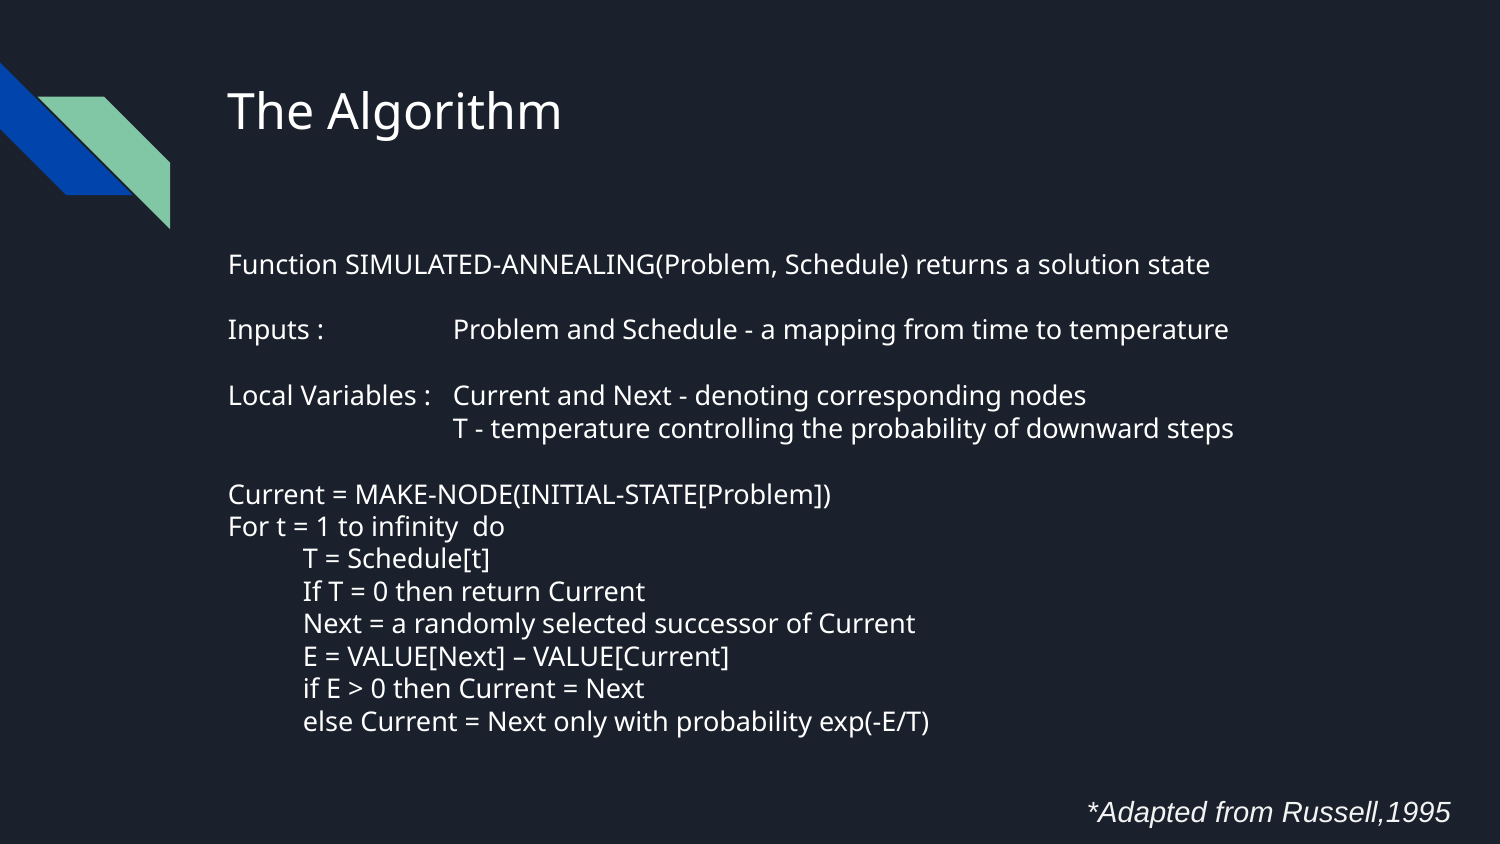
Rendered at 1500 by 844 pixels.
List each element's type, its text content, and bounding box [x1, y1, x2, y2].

list Function SIMULATED-ANNEALING(Problem, Schedule) returns a solution state Inputs : Problem and Schedule - a mapping from time to temperature Local Variables : Current and Next - denoting corresponding nodes T - temperature controlling the probability of downward steps Current = MAKE-NODE(INITIAL-STATE[Problem]) For t = 1 to infinity do T = Schedule[t] If T = 0 then return Current Next = a randomly selected successor of Current E = VALUE[Next] – VALUE[Current] if E > 0 then Current = Next else Current = Next only with probability exp(-E/T) [212, 232, 1368, 710]
text_box *Adapted from Russell,1995 [983, 778, 1467, 815]
title The Algorithm [212, 64, 1368, 215]
